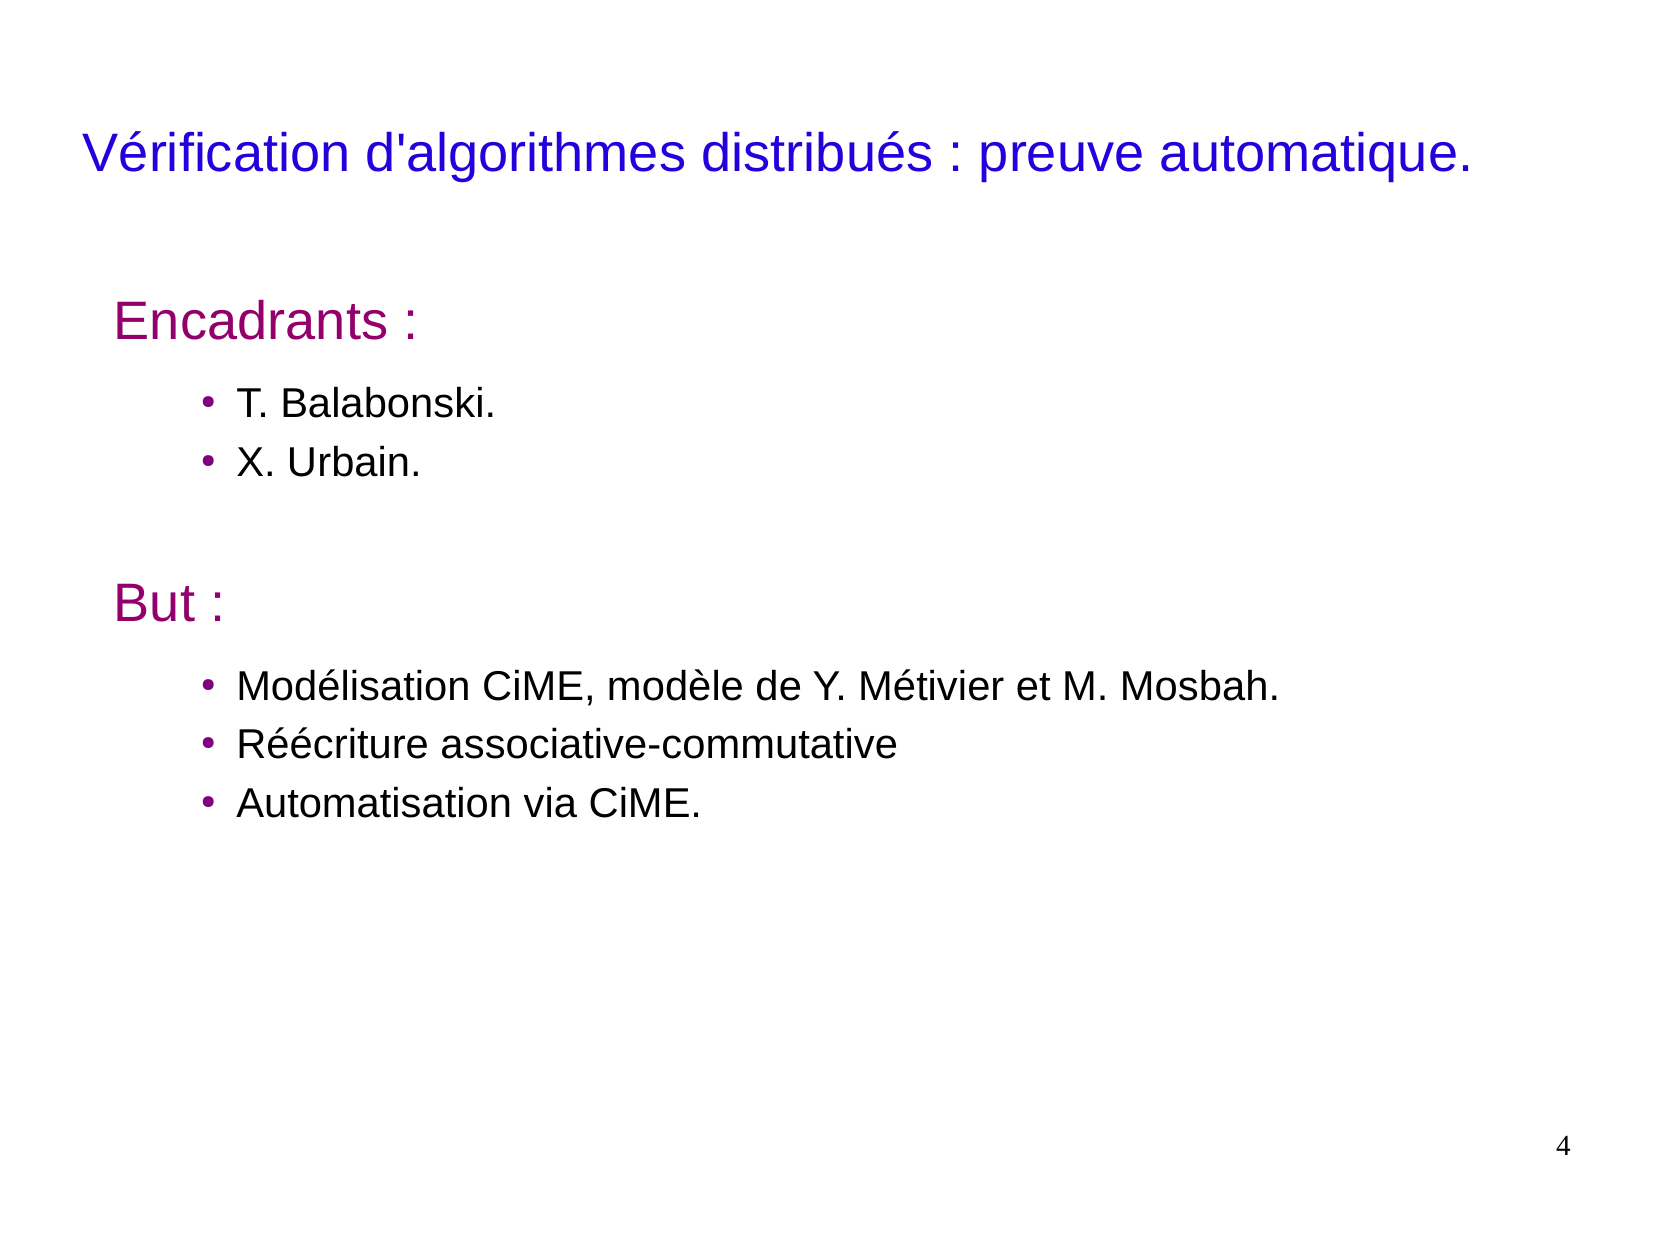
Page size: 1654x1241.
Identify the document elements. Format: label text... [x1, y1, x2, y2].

list Encadrants : T. Balabonski. X. Urbain. But : Modélisation CiME, modèle de Y. Métivier et M. Mosbah. Réécriture associative-commutative Automatisation via CiME. [94, 290, 1550, 1010]
title Vérification d'algorithmes distribués : preuve automatique. [82, 49, 1571, 257]
